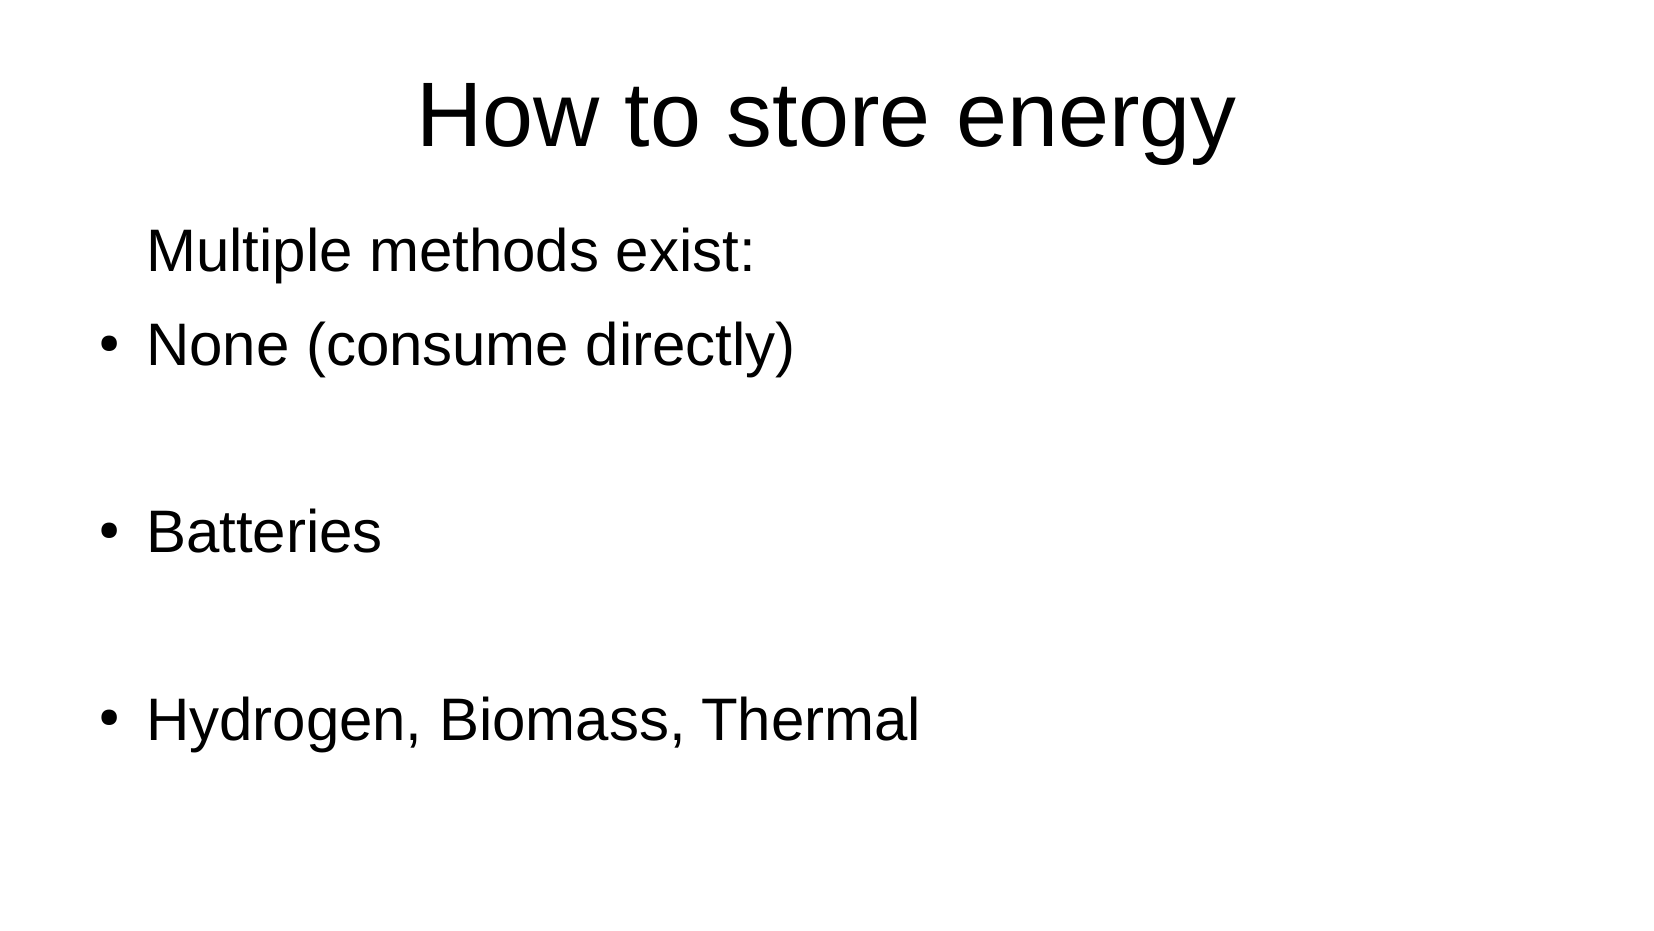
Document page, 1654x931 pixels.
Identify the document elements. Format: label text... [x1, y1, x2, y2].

list Multiple methods exist: None (consume directly) Batteries Hydrogen, Biomass, Thermal [82, 217, 1571, 758]
title How to store energy [82, 37, 1571, 193]
